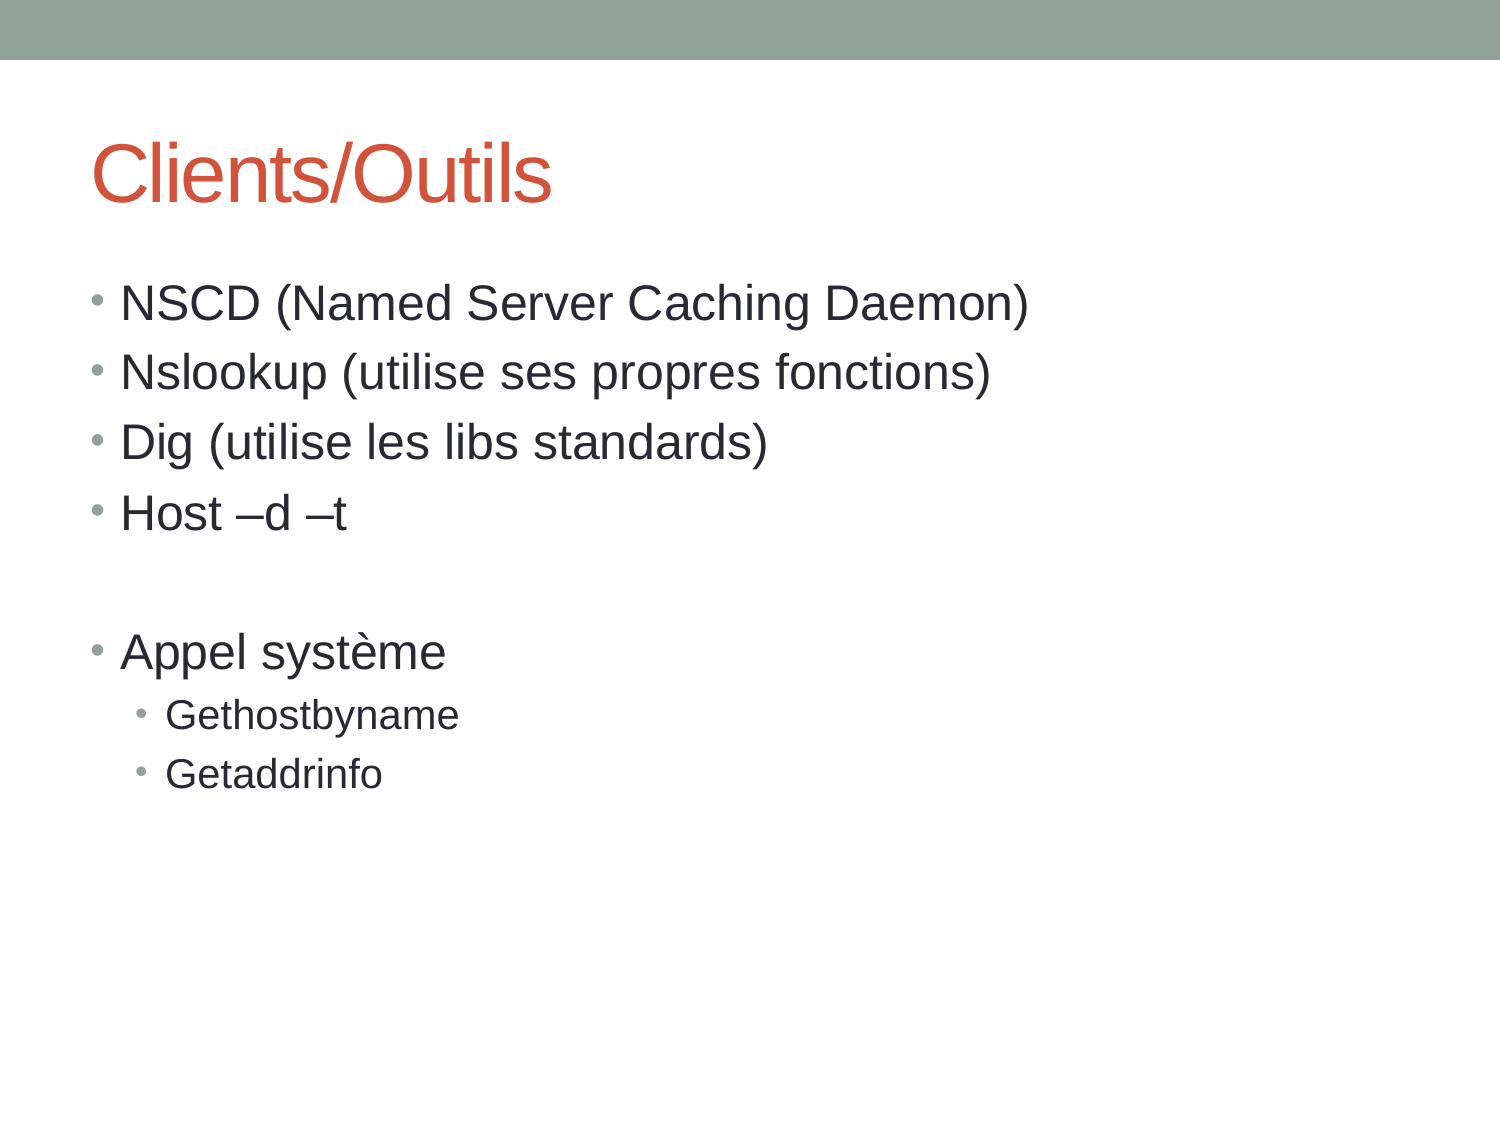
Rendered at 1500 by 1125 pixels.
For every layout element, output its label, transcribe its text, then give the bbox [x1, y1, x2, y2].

list NSCD (Named Server Caching Daemon) Nslookup (utilise ses propres fonctions) Dig (utilise les libs standards) Host –d –t Appel système Gethostbyname Getaddrinfo [75, 262, 1425, 1063]
title Clients/Outils [75, 87, 1425, 250]
